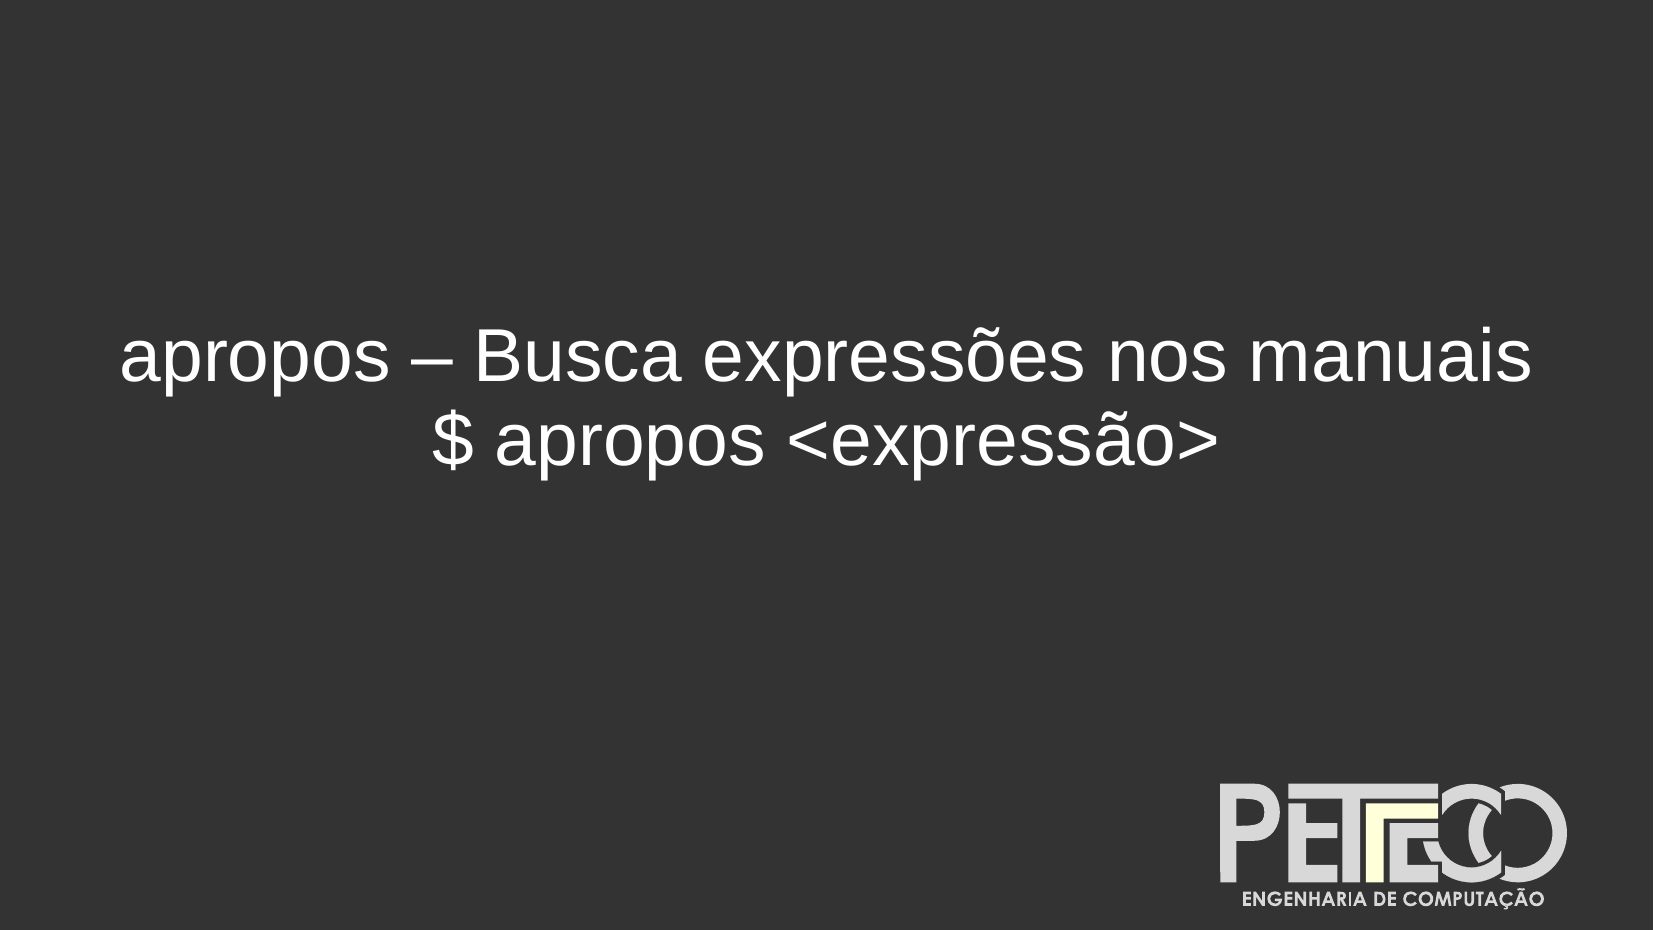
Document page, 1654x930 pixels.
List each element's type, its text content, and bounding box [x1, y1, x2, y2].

subtitle apropos – Busca expressões nos manuais $ apropos <expressão> [82, 37, 1571, 757]
